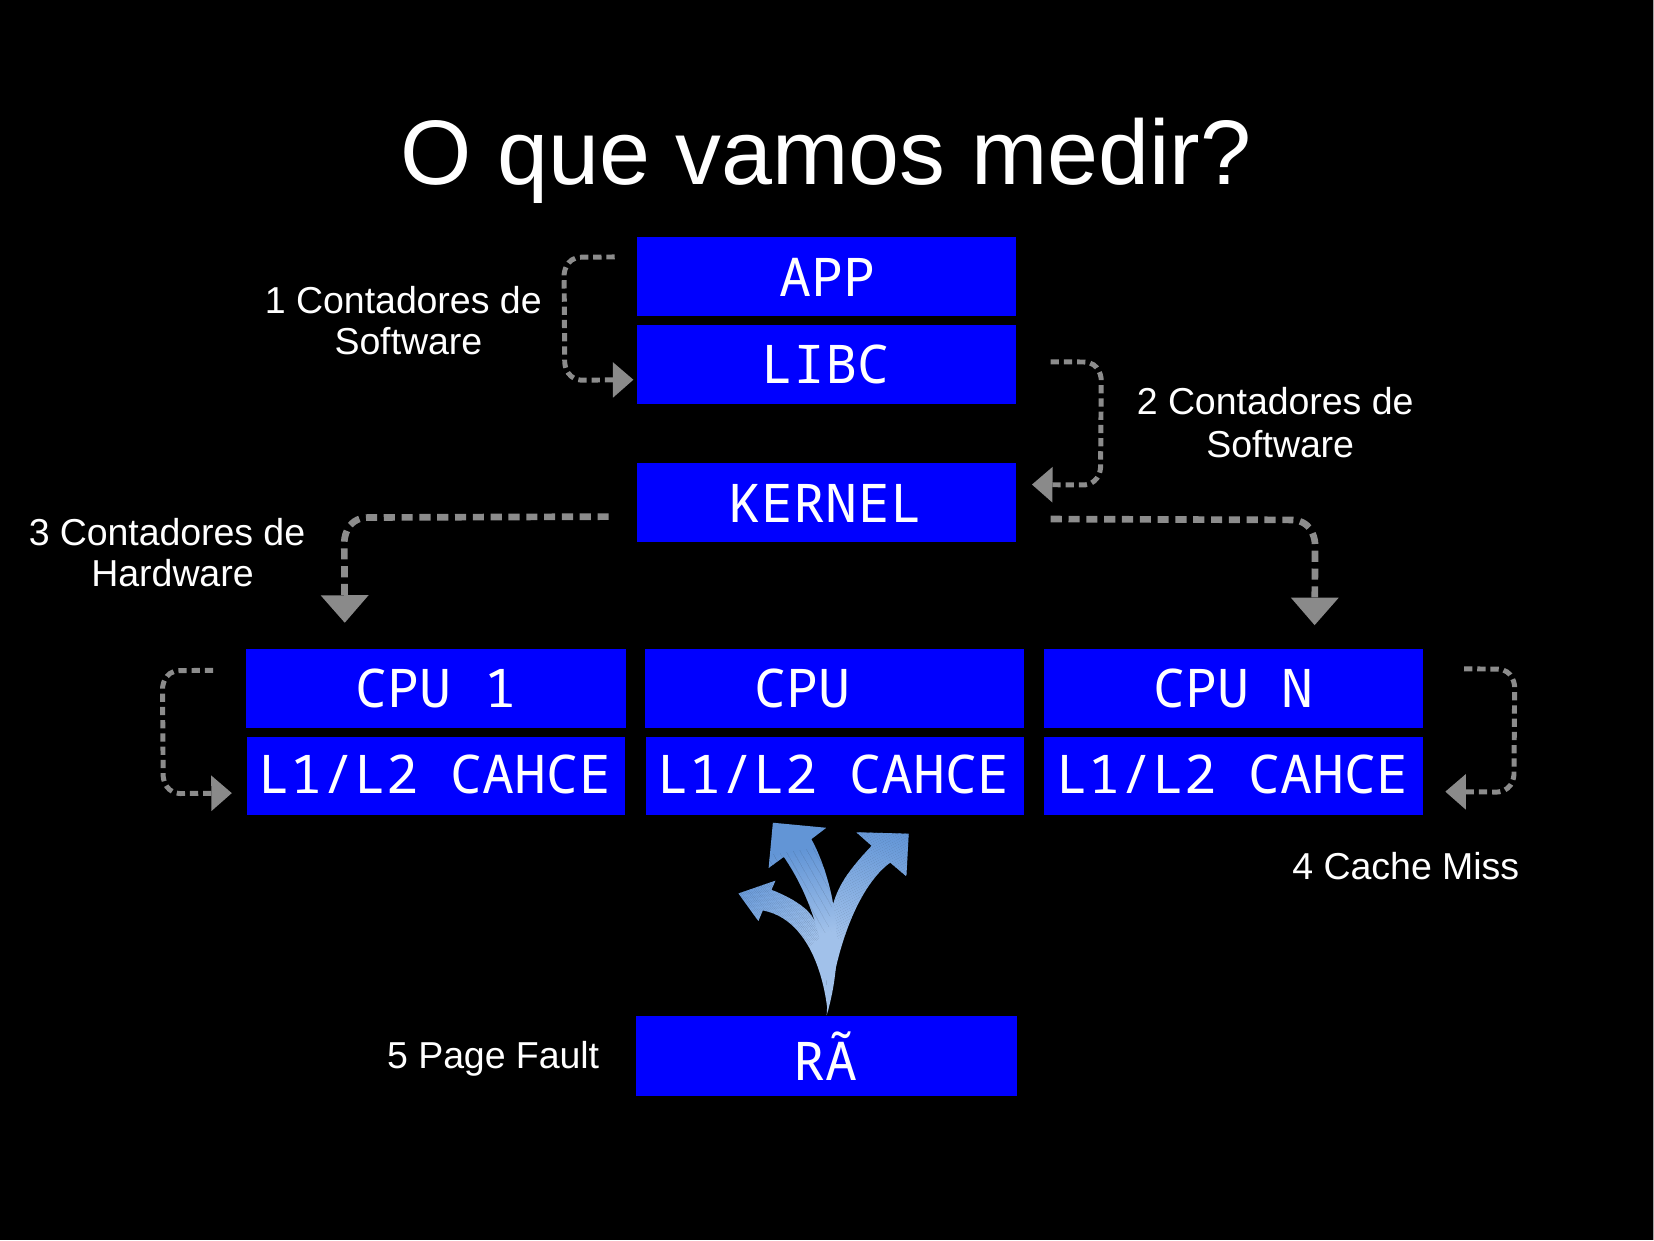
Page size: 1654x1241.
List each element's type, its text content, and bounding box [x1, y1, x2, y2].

picture [153, 662, 236, 815]
text_box 2 Contadores de Software [1122, 373, 1439, 473]
text_box 1 Contadores de Software [250, 271, 567, 371]
picture [1441, 661, 1524, 814]
picture [244, 234, 1427, 1098]
title O que vamos medir? [82, 49, 1571, 257]
text_box 4 Cache Miss [1277, 838, 1534, 896]
text_box 5 Page Fault [372, 1027, 615, 1085]
text_box 3 Contadores de Hardware [14, 503, 331, 603]
